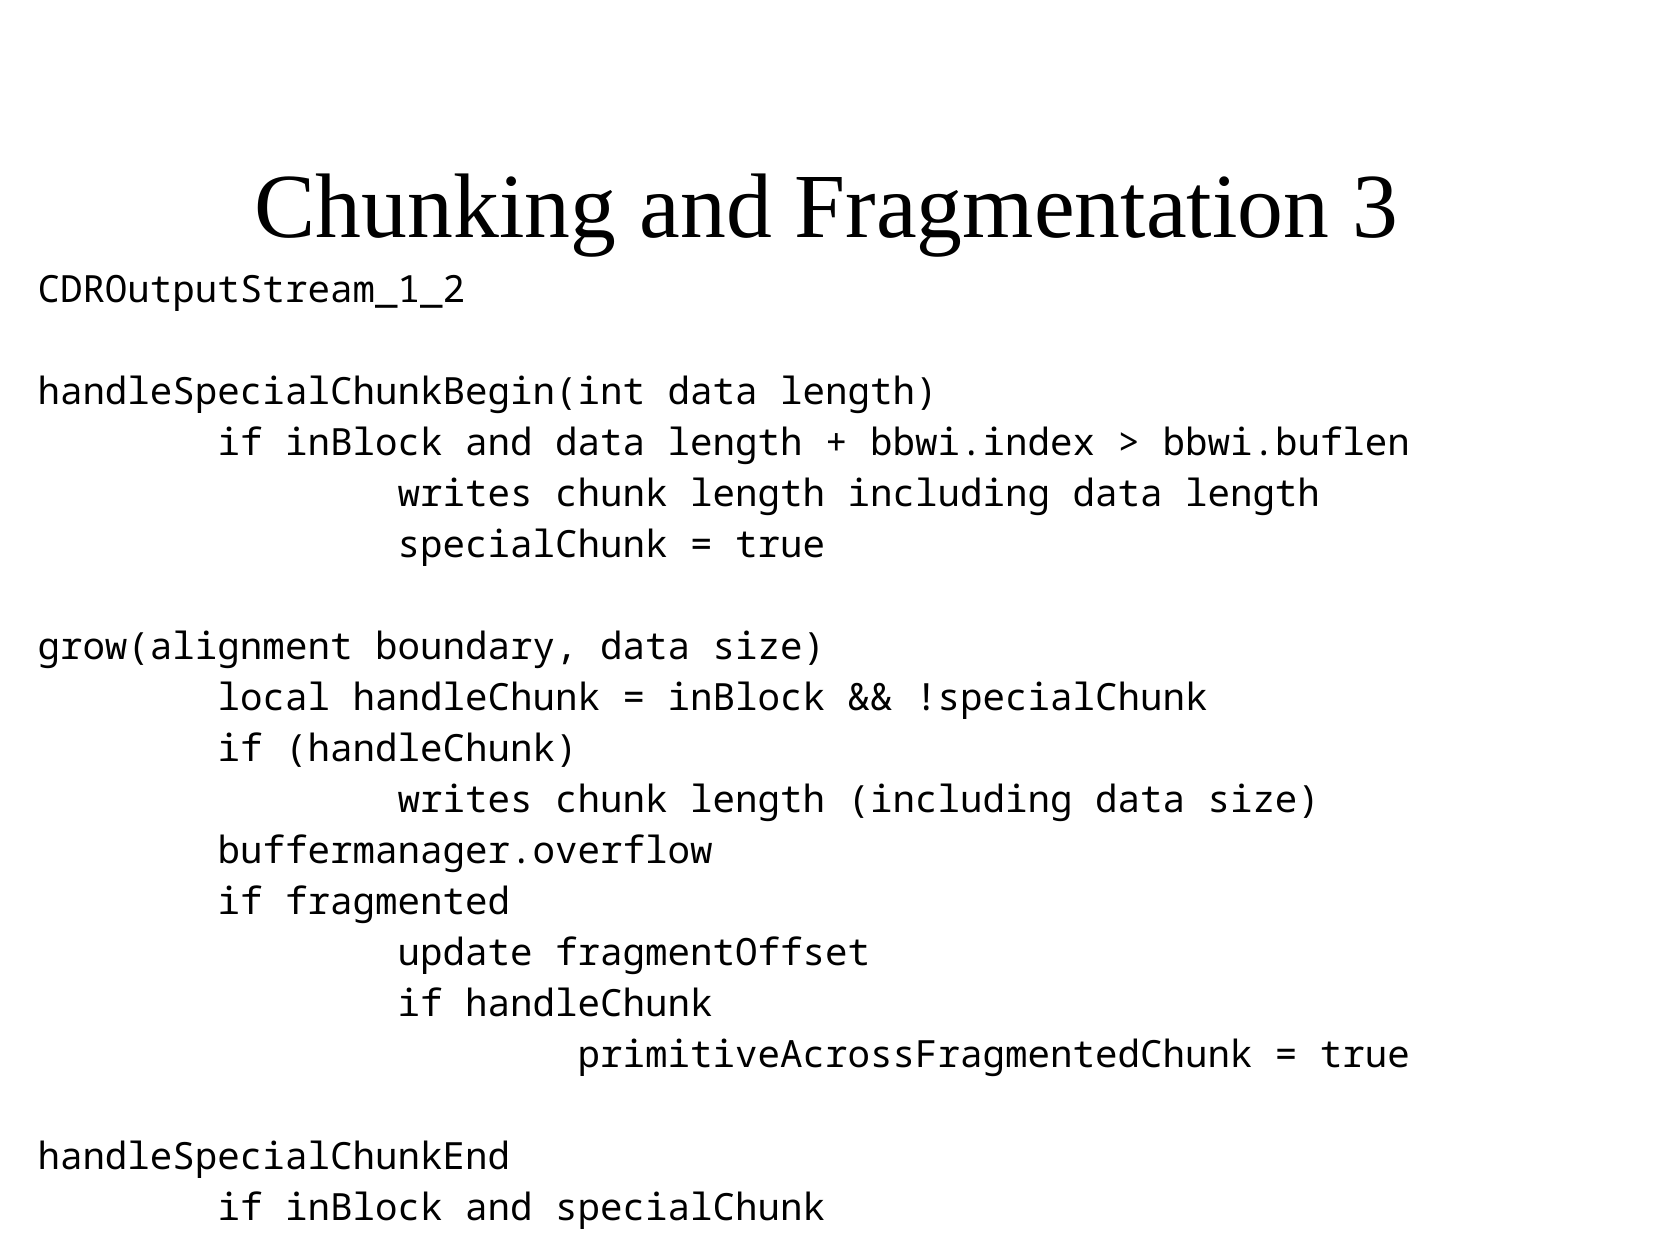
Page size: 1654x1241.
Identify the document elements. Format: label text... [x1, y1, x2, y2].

title Chunking and Fragmentation 3 [121, 102, 1534, 262]
text_box CDROutputStream_1_2 handleSpecialChunkBegin(int data length) if inBlock and data length + bbwi.index > bbwi.buflen writes chunk length including data length specialChunk = true grow(alignment boundary, data size) local handleChunk = inBlock && !specialChunk if (handleChunk) writes chunk length (including data size) buffermanager.overflow if fragmented update fragmentOffset if handleChunk primitiveAcrossFragmentedChunk = true handleSpecialChunkEnd if inBlock and specialChunk inBlock = false blockSizeIndex = blockSizePosition = -1 start_block specialChunk = false [37, 262, 1611, 1241]
